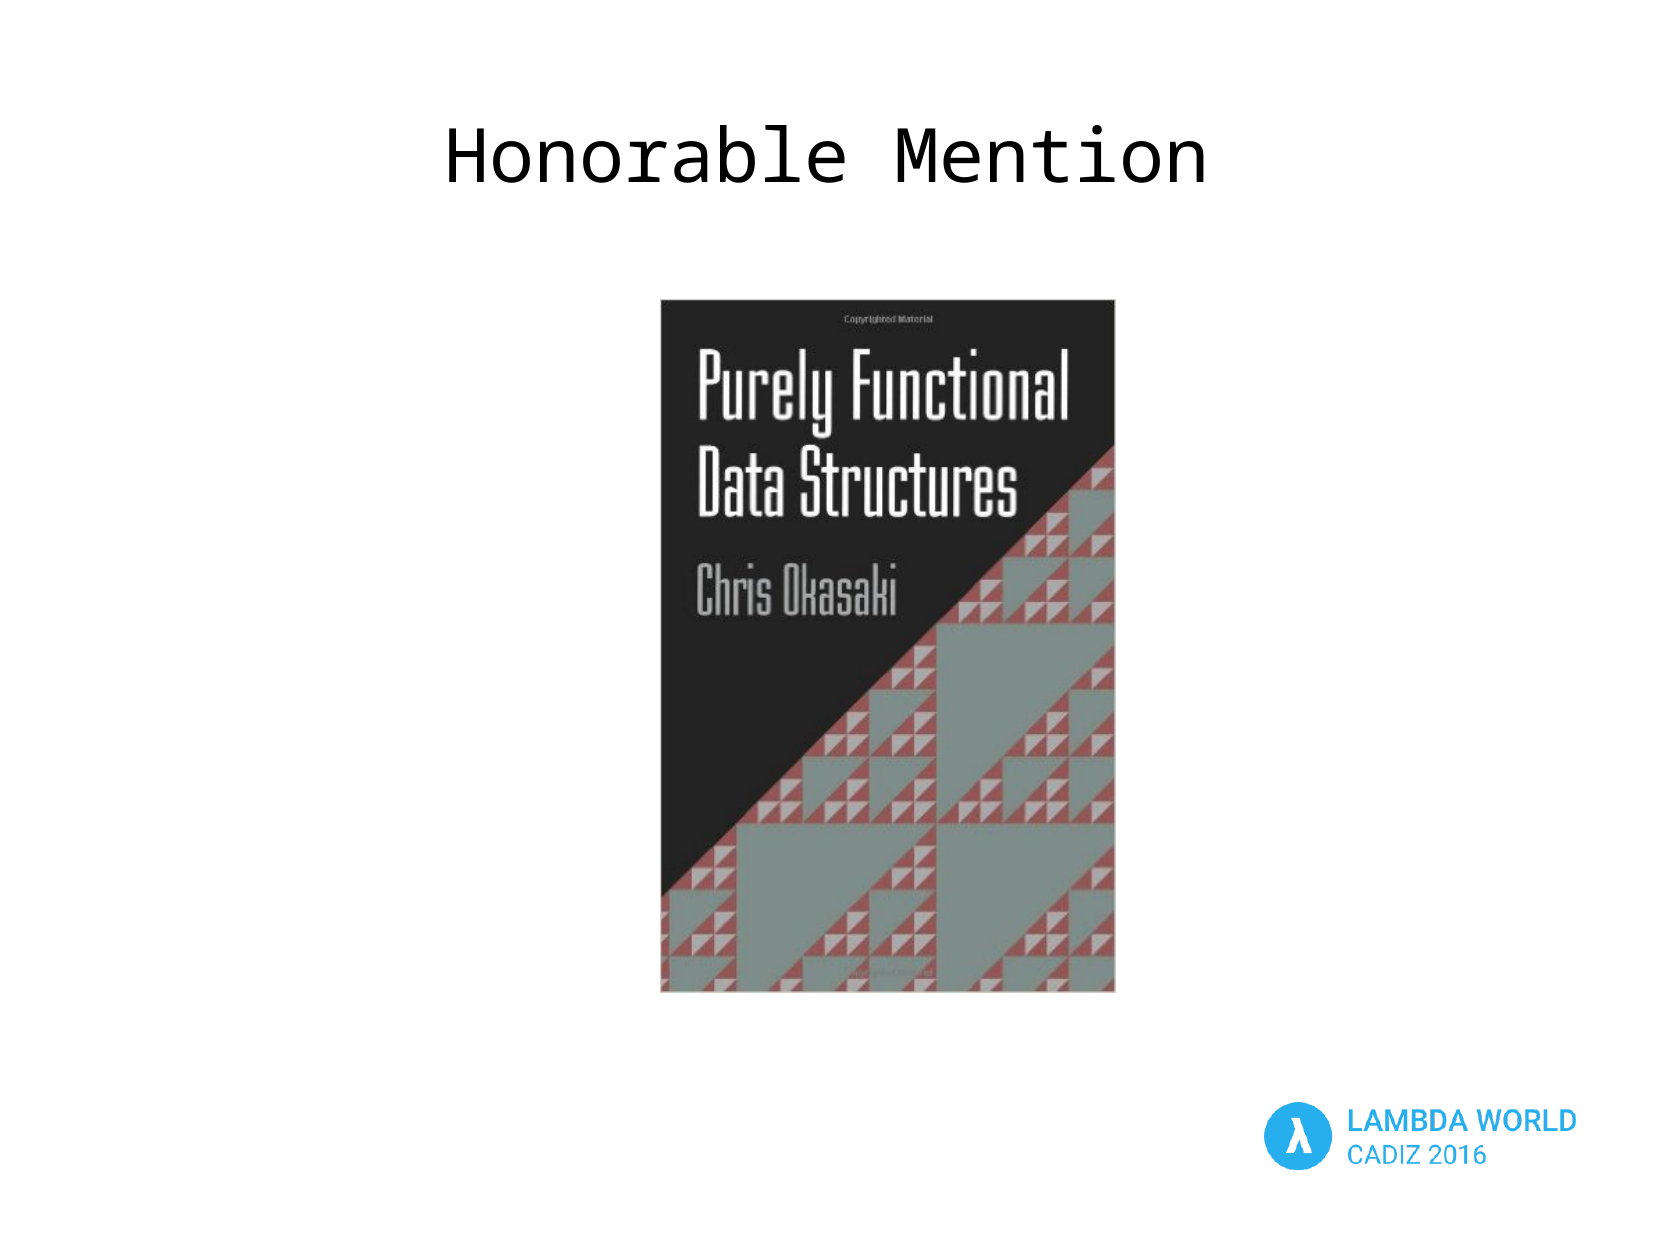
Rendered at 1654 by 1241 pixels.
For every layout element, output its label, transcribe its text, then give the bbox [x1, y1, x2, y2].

picture [1264, 1102, 1576, 1171]
picture [660, 299, 1116, 993]
title Honorable Mention [82, 49, 1571, 257]
